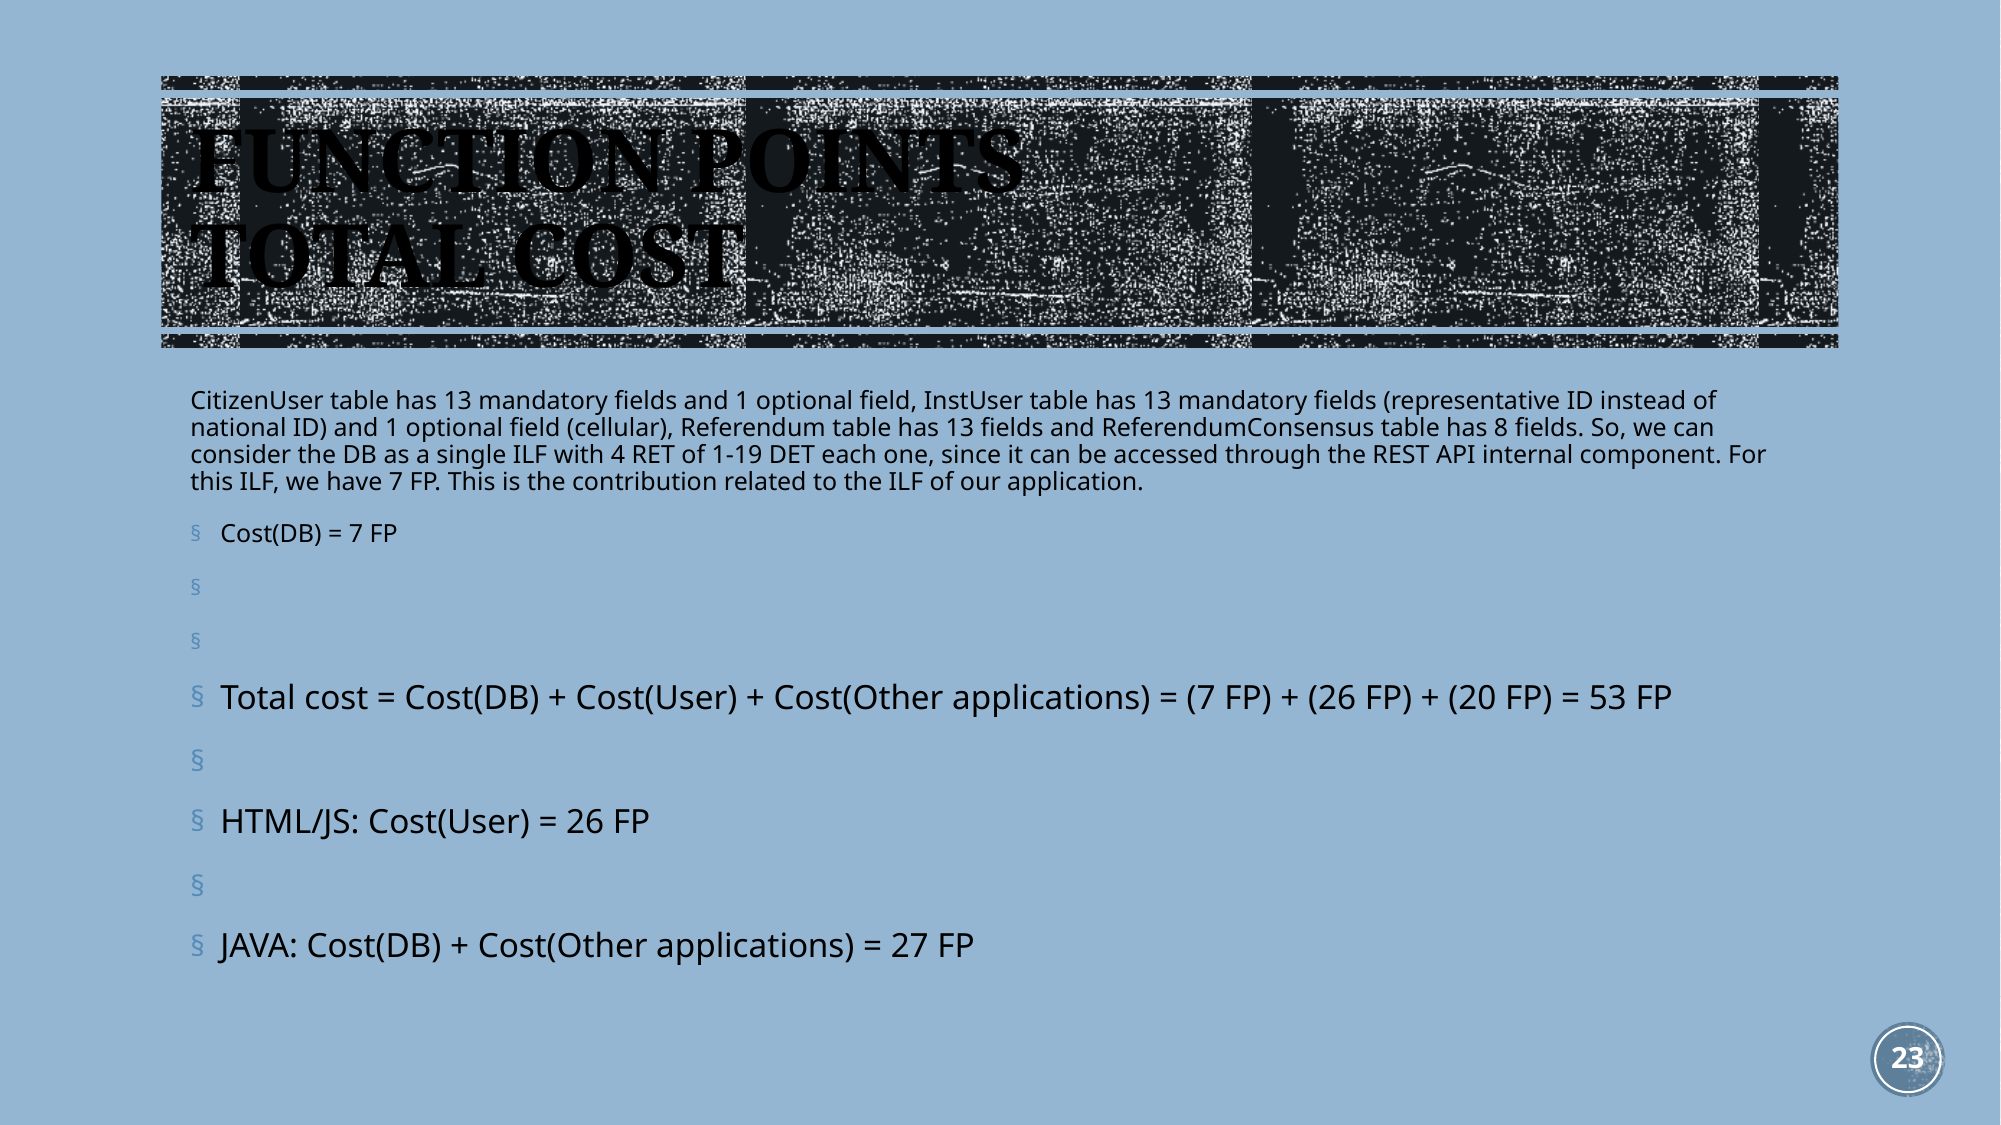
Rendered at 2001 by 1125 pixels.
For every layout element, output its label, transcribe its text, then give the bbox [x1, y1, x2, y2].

text_box [0, 0, 2000, 1125]
slide_number 23 [1855, 1028, 1961, 1089]
list CitizenUser table has 13 mandatory fields and 1 optional field, InstUser table has 13 mandatory fields (representative ID instead of national ID) and 1 optional field (cellular), Referendum table has 13 fields and ReferendumConsensus table has 8 fields. So, we can consider the DB as a single ILF with 4 RET of 1-19 DET each one, since it can be accessed through the REST API internal component. For this ILF, we have 7 FP. This is the contribution related to the ILF of our application. Cost(DB) = 7 FP Total cost = Cost(DB) + Cost(User) + Cost(Other applications) = (7 FP) + (26 FP) + (20 FP) = 53 FP HTML/JS: Cost(User) = 26 FP JAVA: Cost(DB) + Cost(Other applications) = 27 FP [175, 380, 1826, 1013]
title Function points TOTAL COST [175, 79, 1826, 344]
